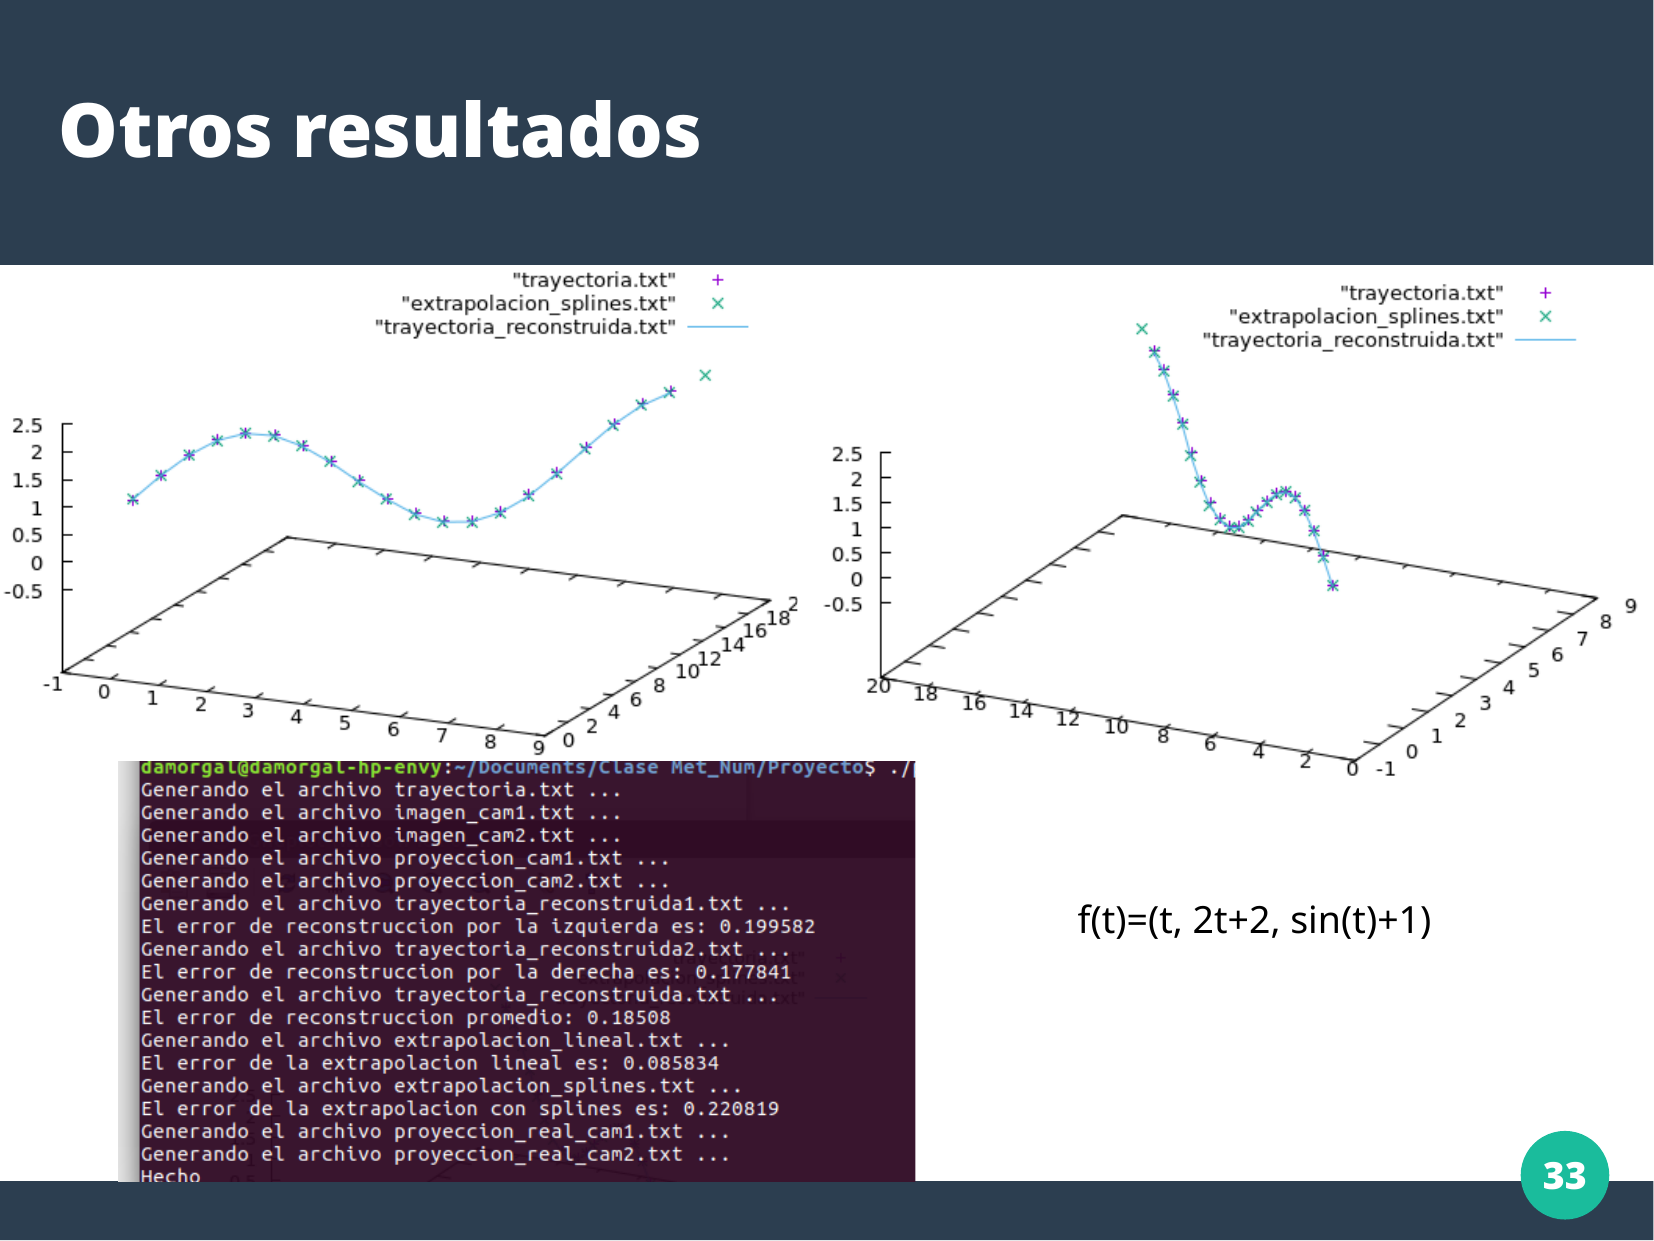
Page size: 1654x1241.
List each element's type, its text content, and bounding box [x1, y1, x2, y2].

title Otros resultados [59, 49, 1595, 207]
picture [0, 265, 1654, 1182]
text_box f(t)=(t, 2t+2, sin(t)+1) [1062, 886, 1521, 945]
